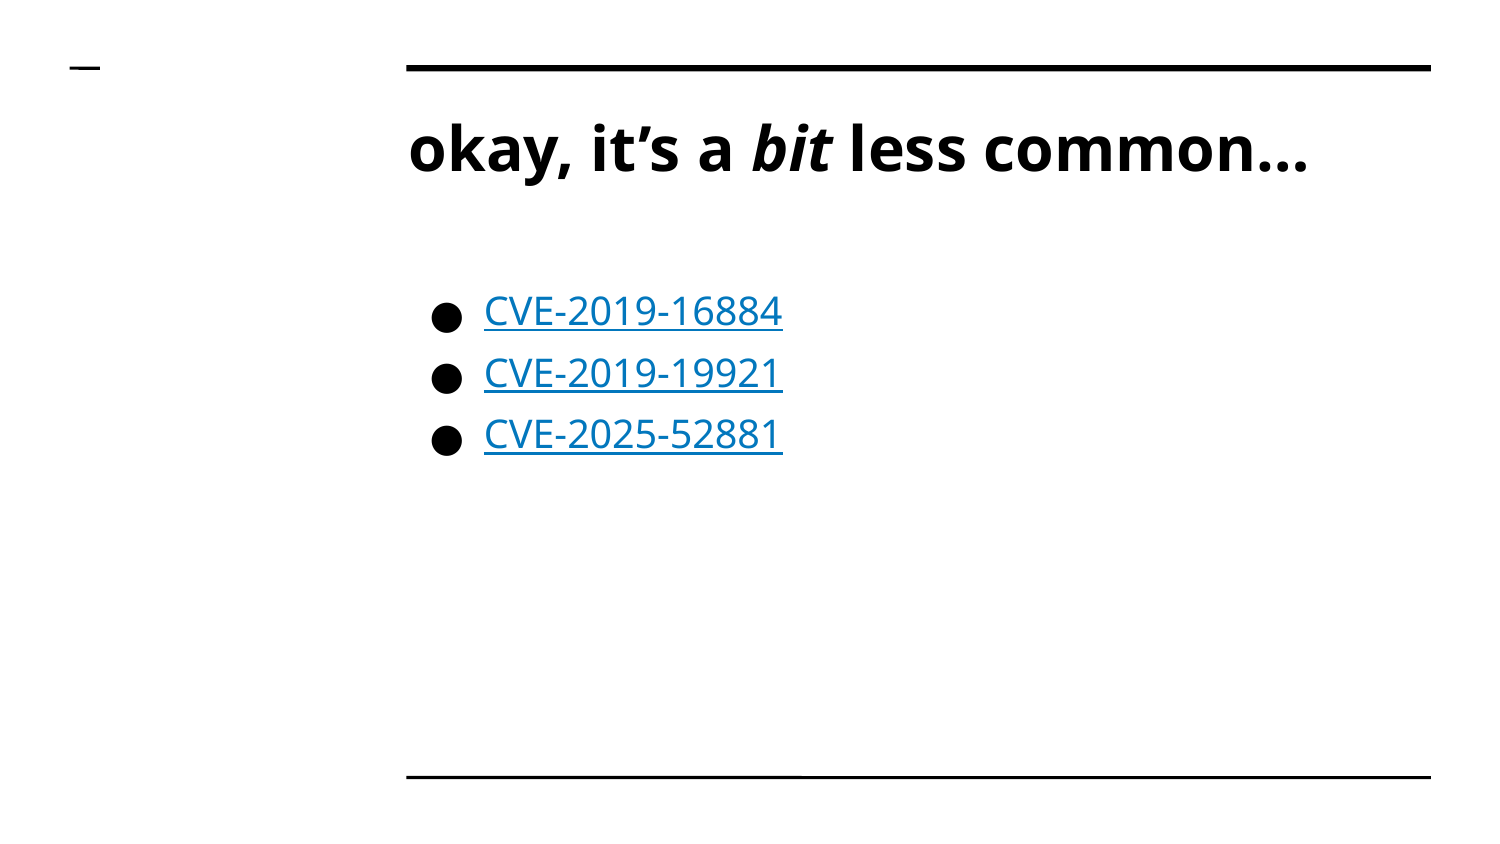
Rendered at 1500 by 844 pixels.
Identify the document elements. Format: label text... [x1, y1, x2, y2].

title okay, it’s a bit less common… [393, 94, 1431, 199]
list CVE-2019-16884 CVE-2019-19921 CVE-2025-52881 [393, 262, 898, 756]
